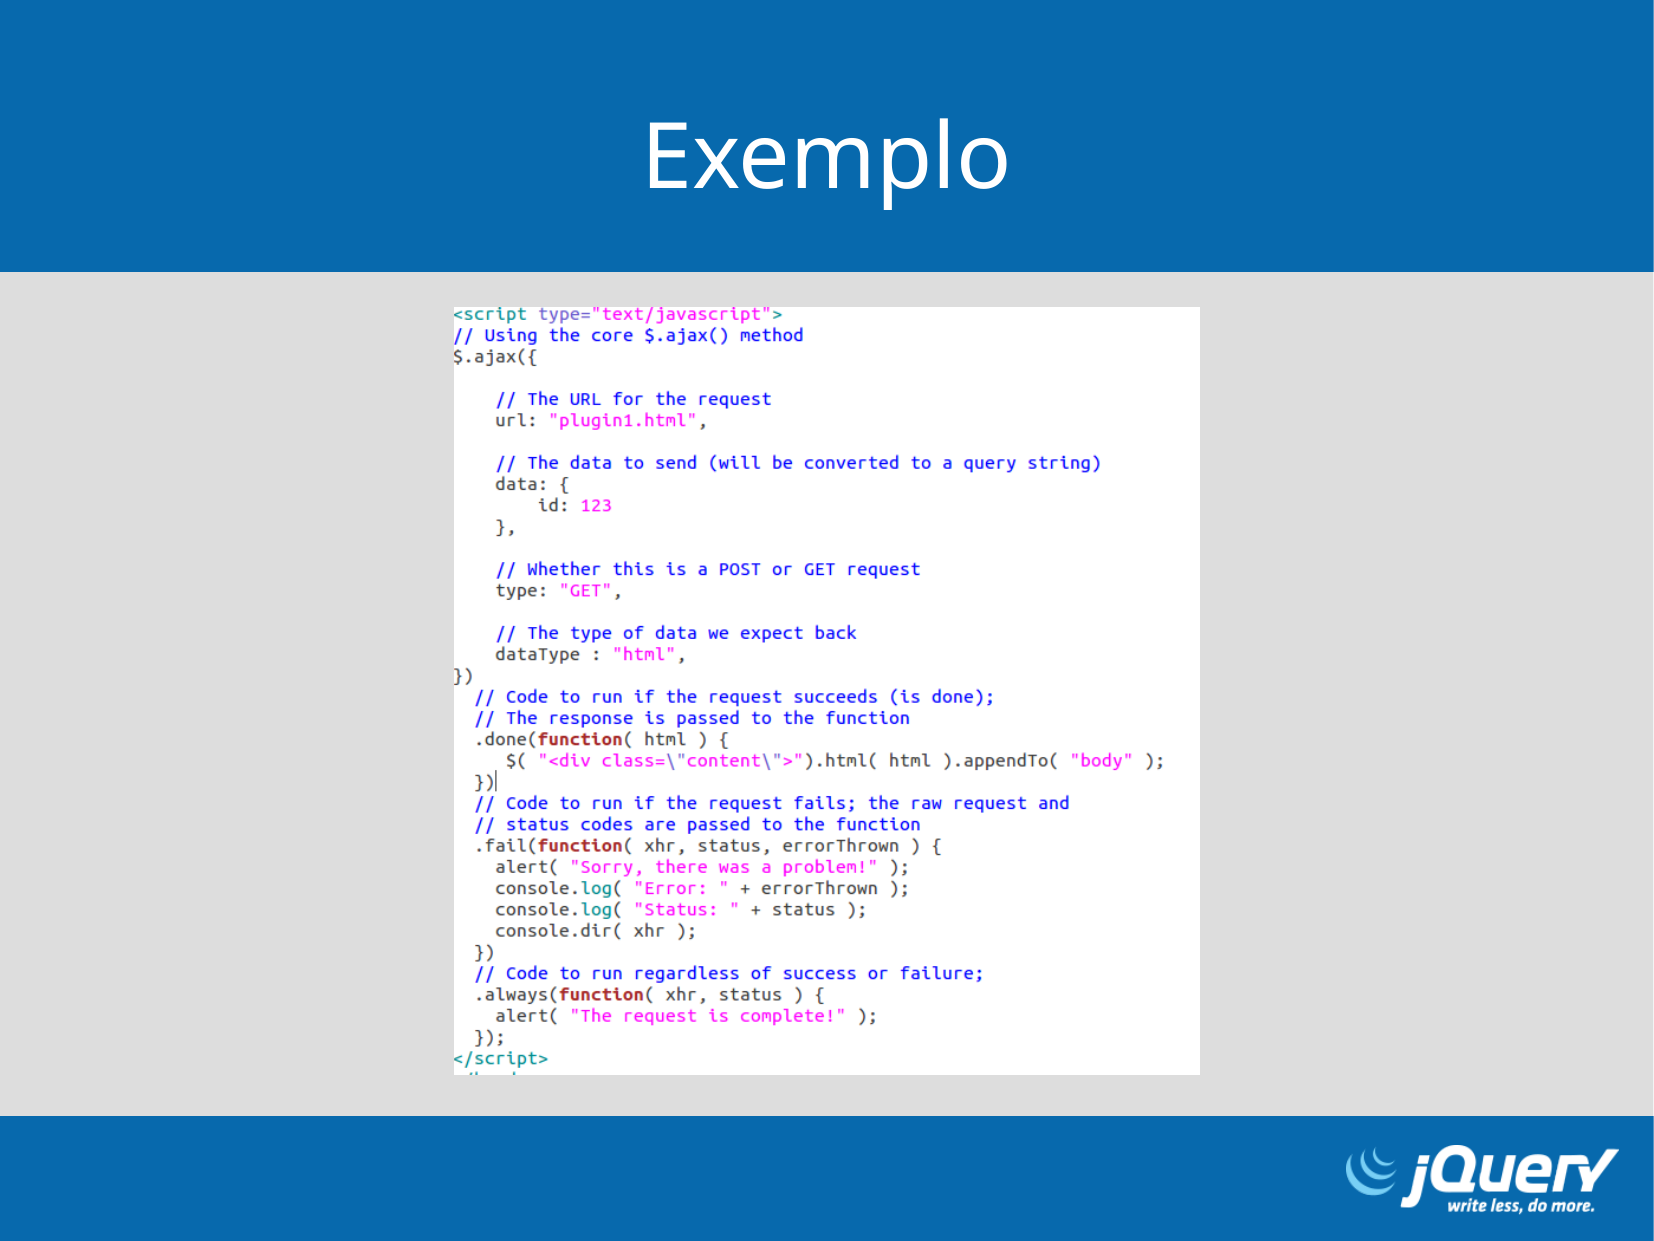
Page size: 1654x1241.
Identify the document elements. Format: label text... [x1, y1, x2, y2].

picture [0, 0, 1654, 272]
picture [0, 1116, 1654, 1241]
title Exemplo [82, 49, 1571, 257]
picture [454, 307, 1200, 1075]
